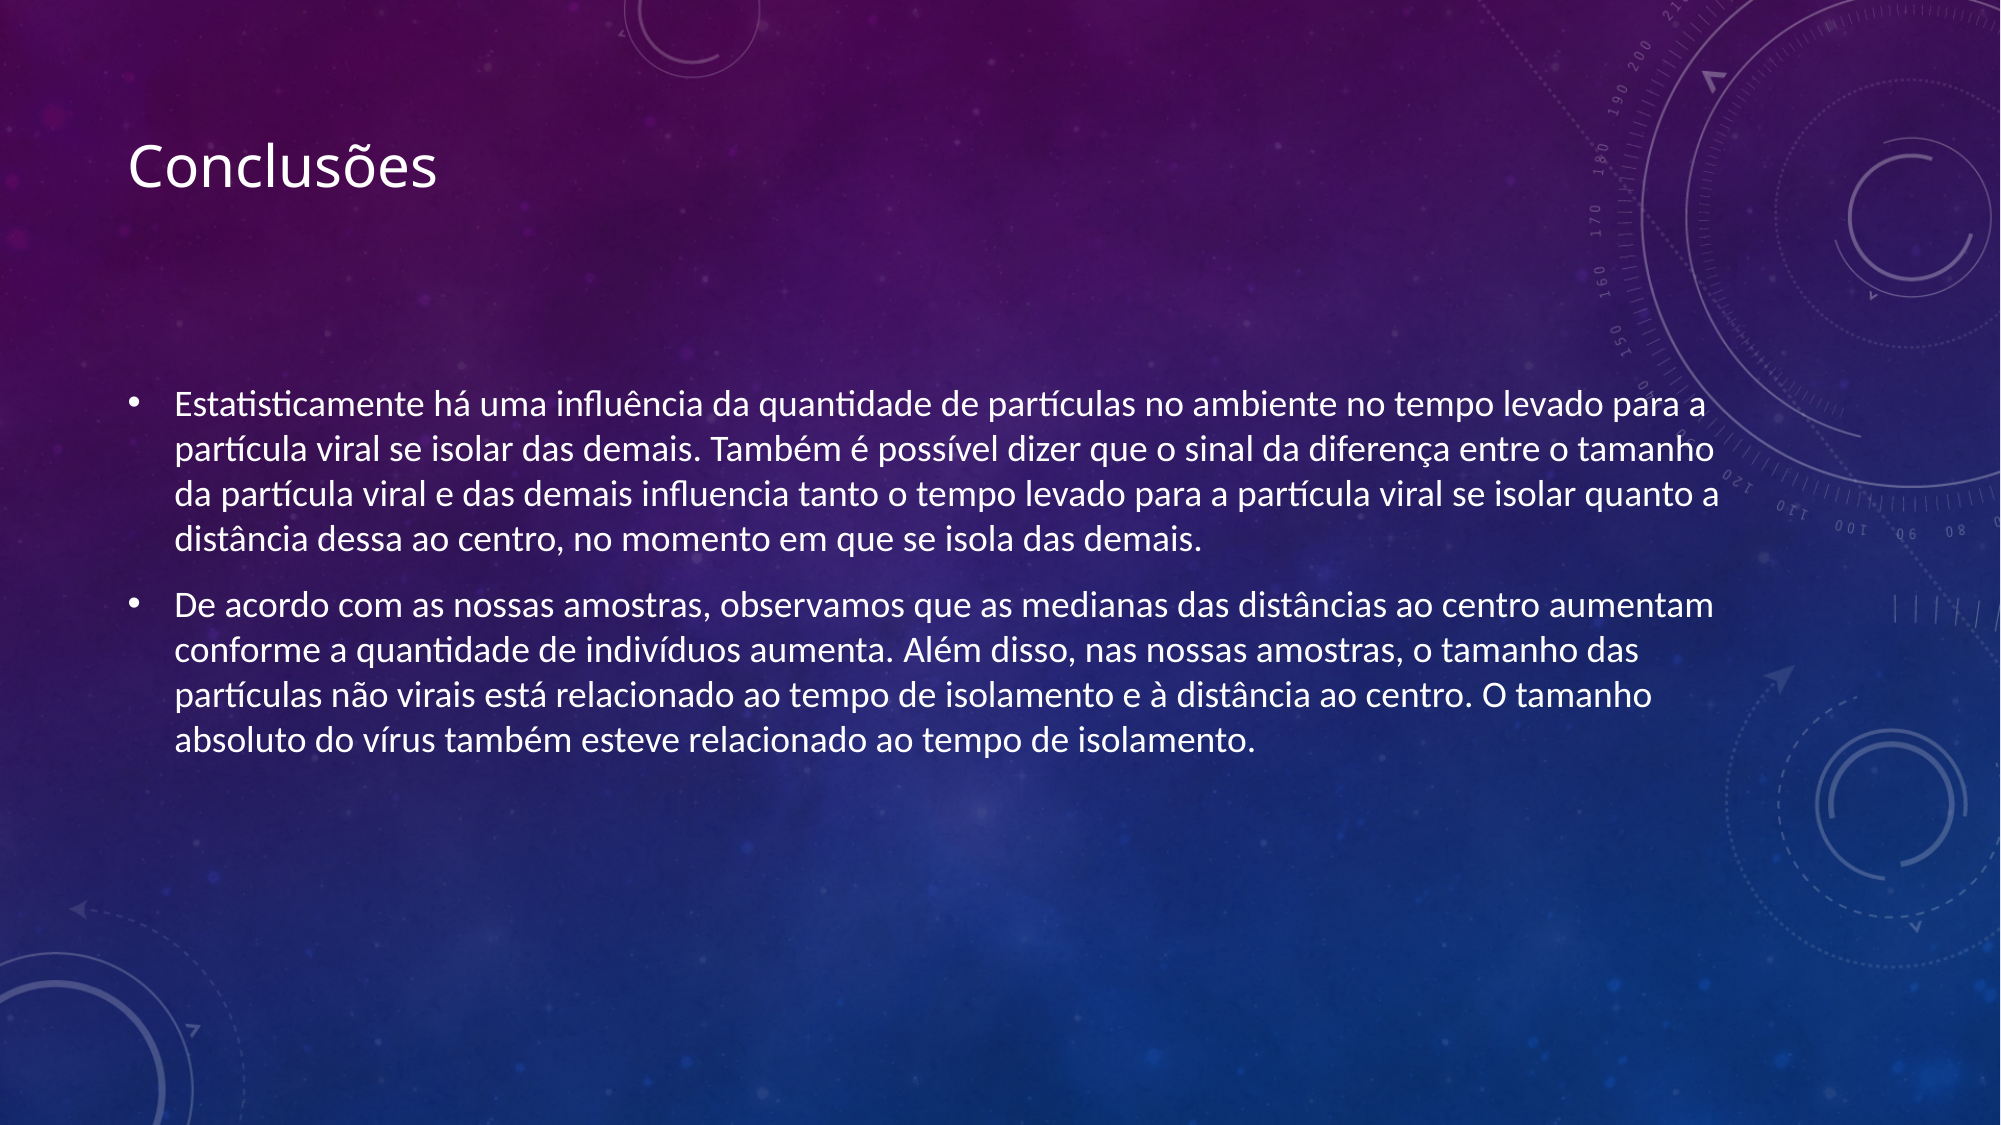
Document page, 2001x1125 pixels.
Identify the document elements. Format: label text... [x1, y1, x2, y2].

title Conclusões [112, 45, 1775, 284]
list Estatisticamente há uma influência da quantidade de partículas no ambiente no tempo levado para a partícula viral se isolar das demais. Também é possível dizer que o sinal da diferença entre o tamanho da partícula viral e das demais influencia tanto o tempo levado para a partícula viral se isolar quanto a distância dessa ao centro, no momento em que se isola das demais. De acordo com as nossas amostras, observamos que as medianas das distâncias ao centro aumentam conforme a quantidade de indivíduos aumenta. Além disso, nas nossas amostras, o tamanho das partículas não virais está relacionado ao tempo de isolamento e à distância ao centro. O tamanho absoluto do vírus também esteve relacionado ao tempo de isolamento. [112, 284, 1775, 869]
picture [0, 0, 2001, 1125]
